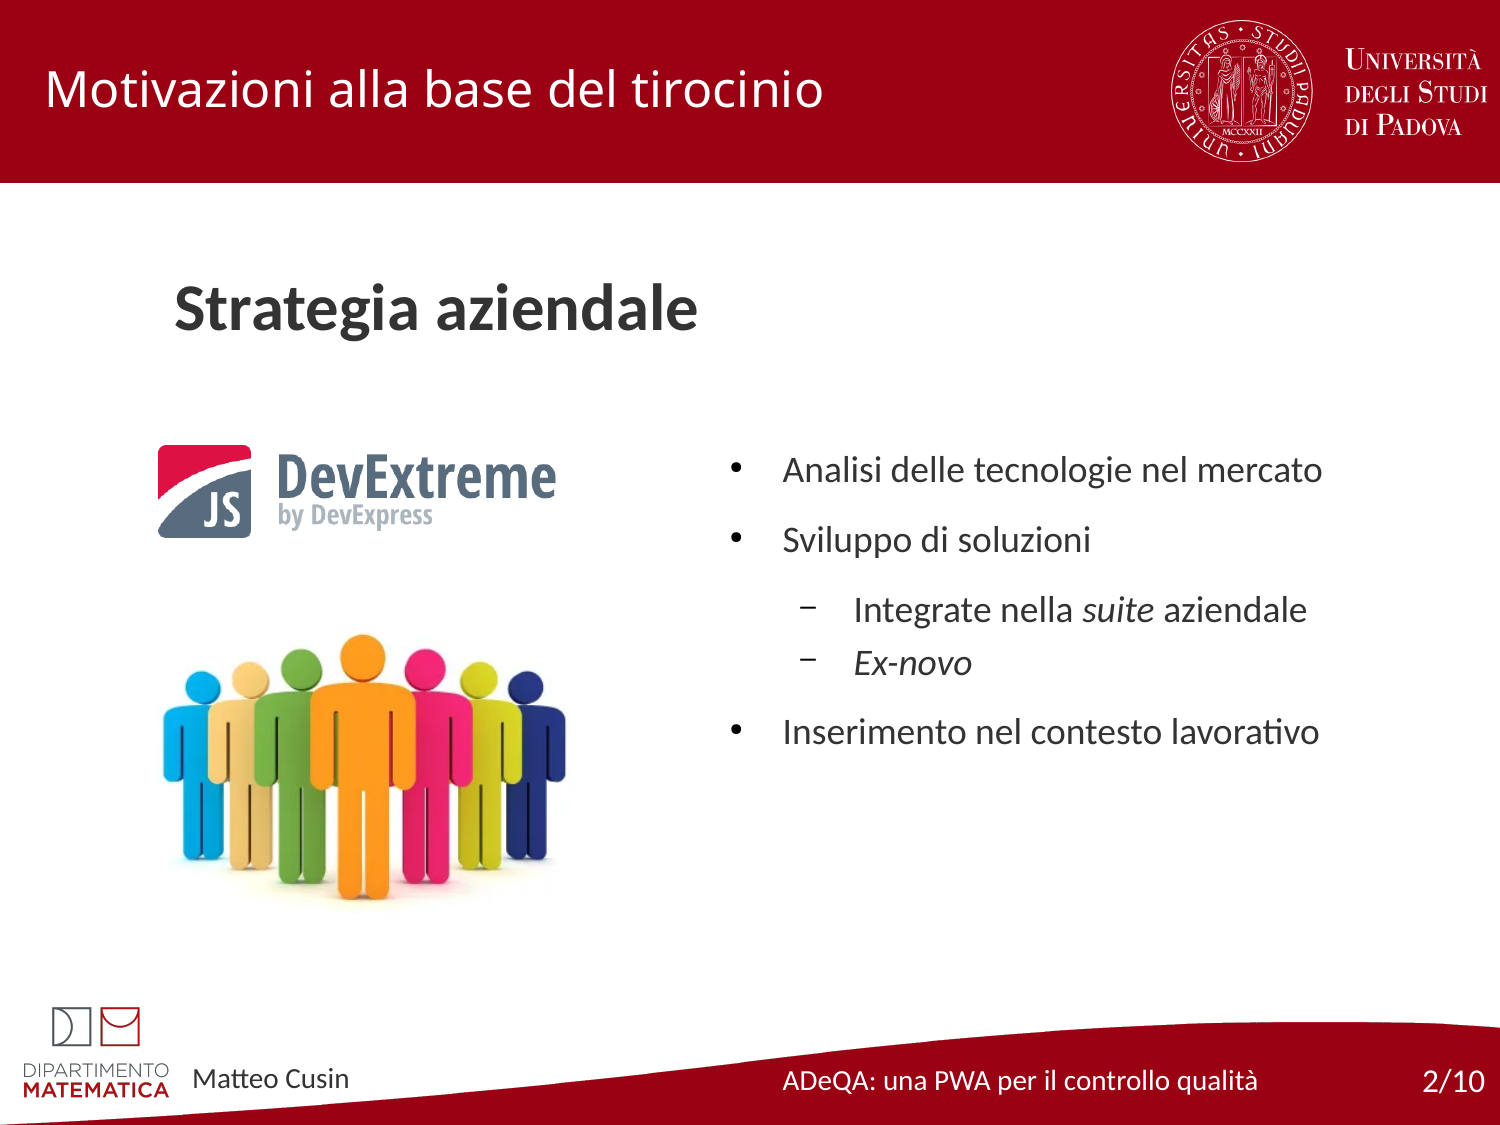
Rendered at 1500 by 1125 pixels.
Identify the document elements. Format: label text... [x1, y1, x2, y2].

text_box ADeQA: una PWA per il controllo qualità [767, 1033, 1388, 1125]
list Analisi delle tecnologie nel mercato Sviluppo di soluzioni Integrate nella suite aziendale Ex-novo Inserimento nel contesto lavorativo [696, 442, 1500, 945]
list Strategia aziendale [88, 265, 975, 384]
slide_number 2/10 [1388, 1033, 1500, 1125]
picture [147, 430, 562, 562]
text_box Matteo Cusin [177, 1030, 414, 1123]
title Motivazioni alla base del tirocinio [29, 0, 1152, 183]
picture [1171, 20, 1487, 162]
picture [0, 1007, 1500, 1125]
picture [118, 577, 611, 947]
